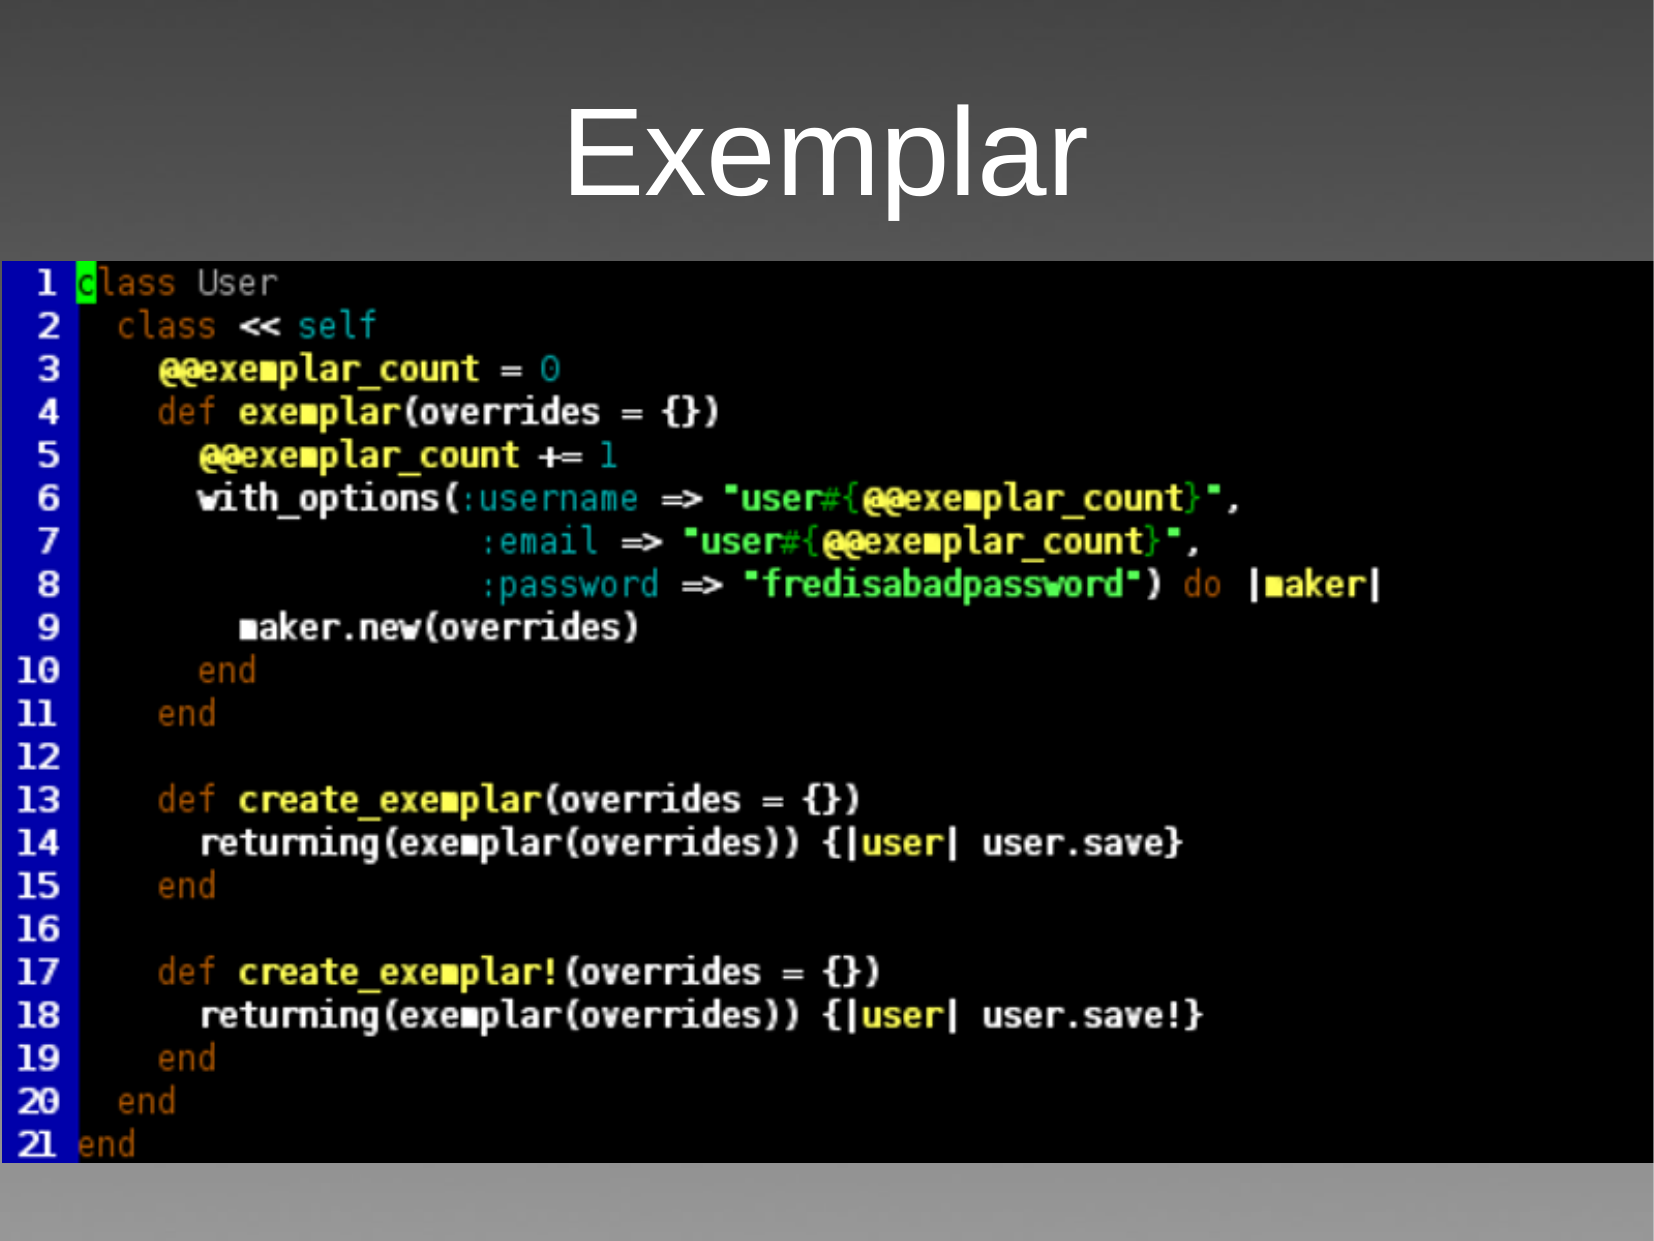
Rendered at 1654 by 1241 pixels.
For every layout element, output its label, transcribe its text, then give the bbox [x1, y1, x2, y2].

picture [0, 0, 1654, 1241]
text_box Exemplar [150, 75, 1501, 230]
